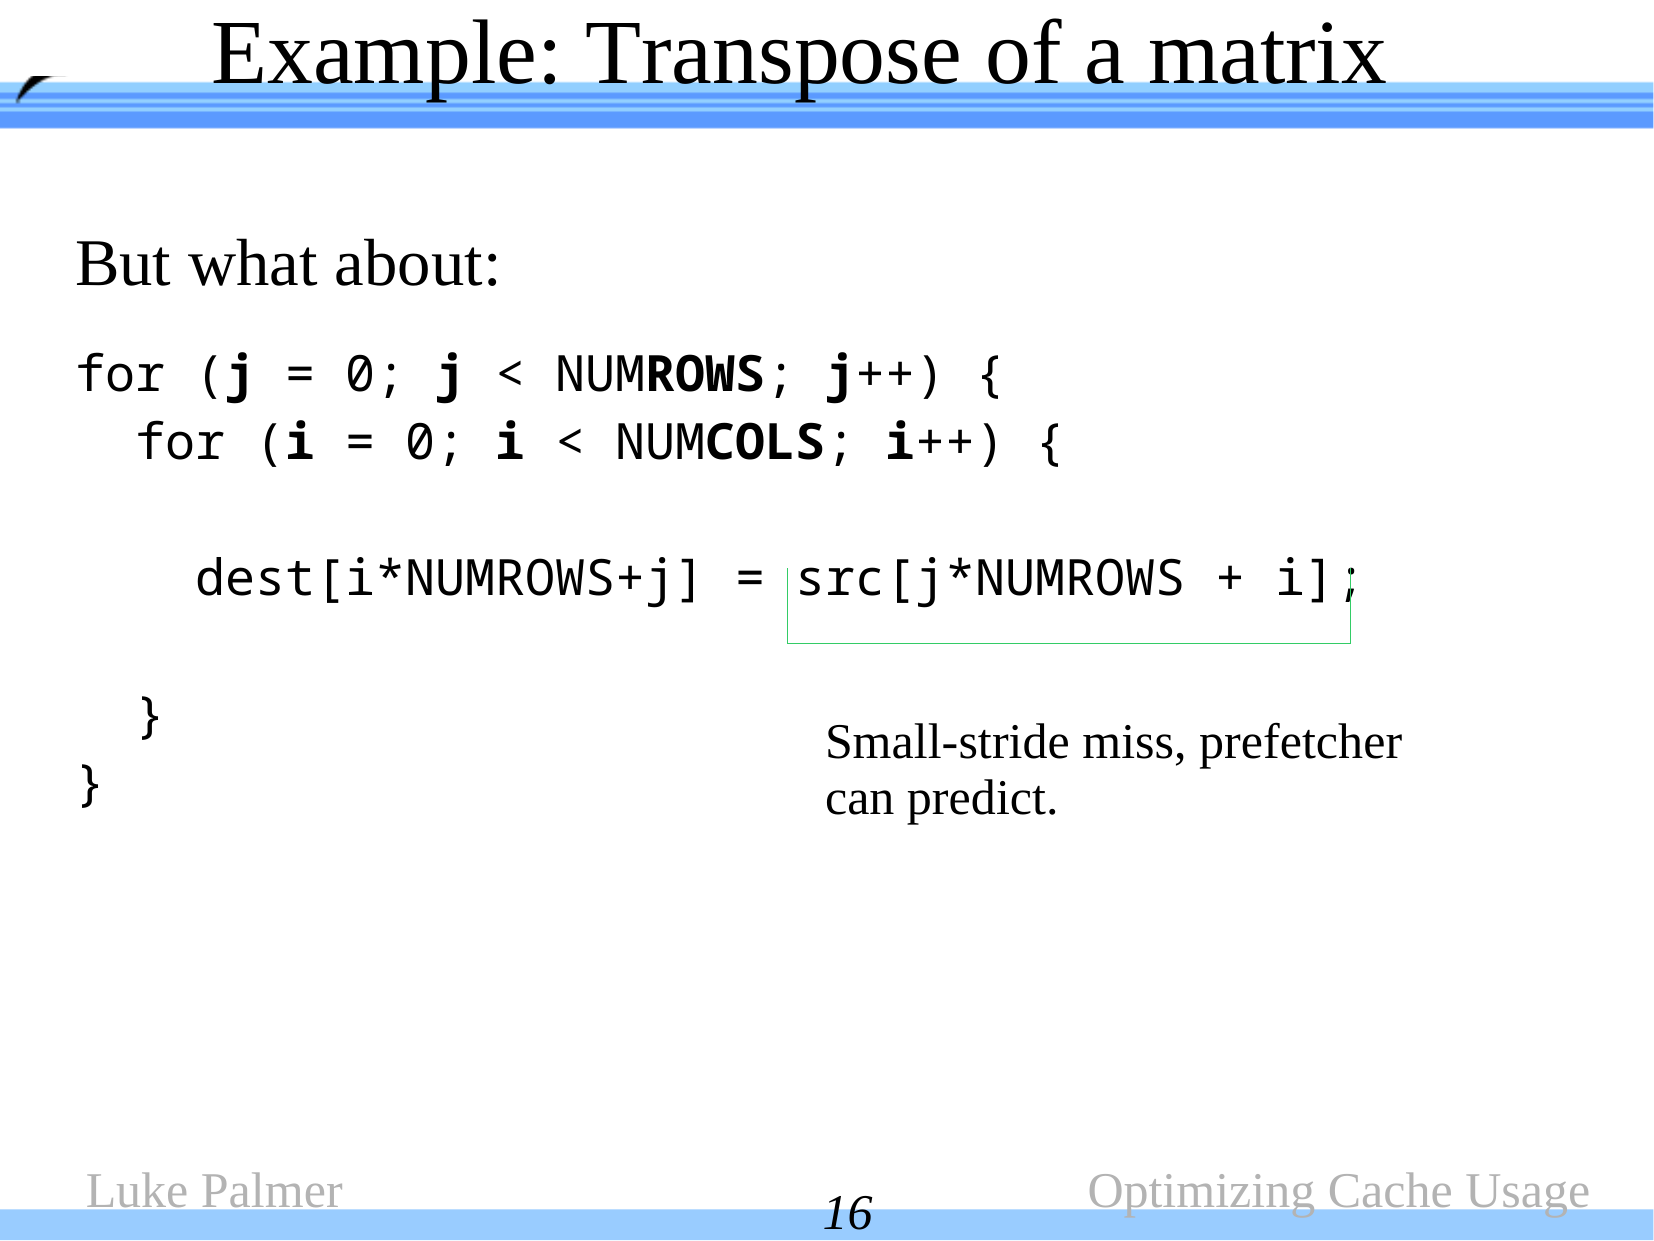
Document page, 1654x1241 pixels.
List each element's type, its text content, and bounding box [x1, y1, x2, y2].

text_box for (j = 0; j < NUMROWS; j++) { for (i = 0; i < NUMCOLS; i++) { dest[i*NUMROWS+j] = src[j*NUMROWS + i]; } } [75, 337, 1538, 736]
text_box But what about: [75, 225, 504, 301]
text_box Small-stride miss, prefetcher can predict. [825, 714, 1390, 826]
title Example: Transpose of a matrix [94, 0, 1507, 107]
picture [0, 0, 1654, 133]
